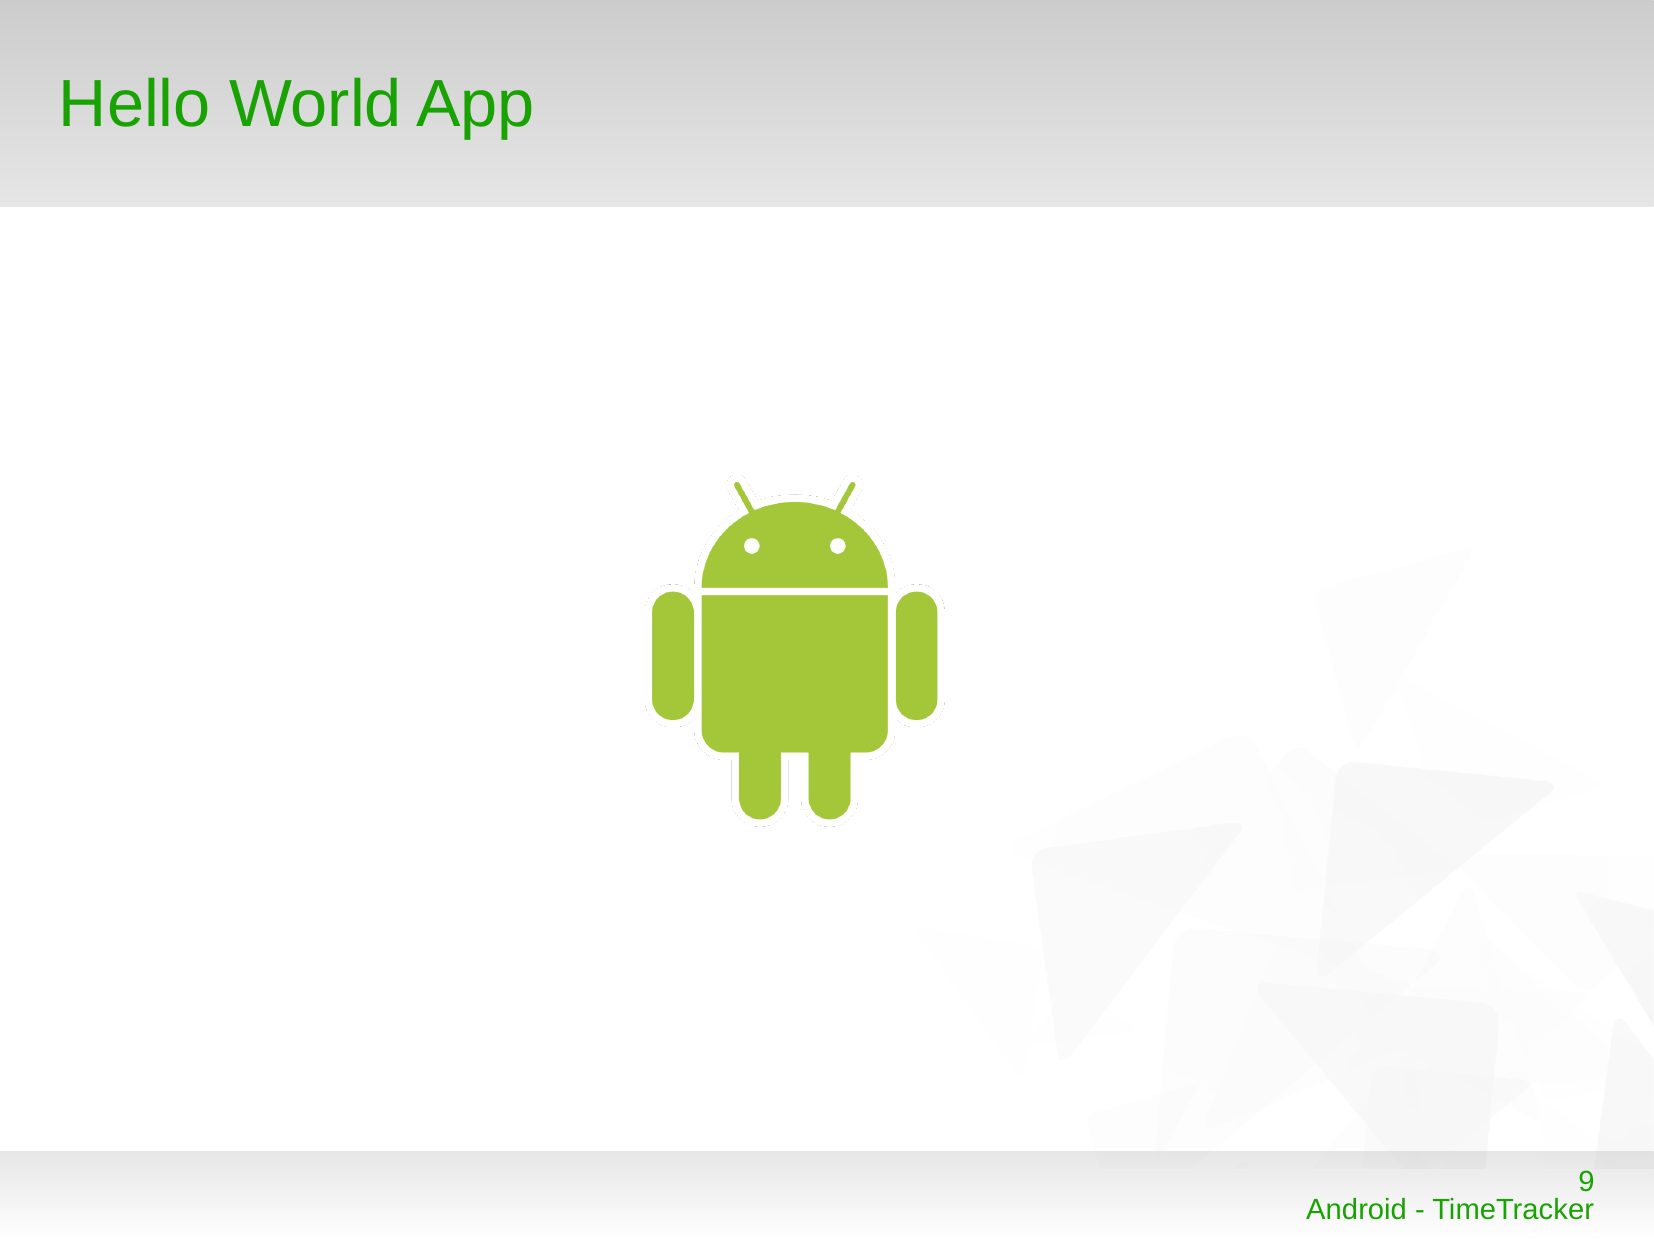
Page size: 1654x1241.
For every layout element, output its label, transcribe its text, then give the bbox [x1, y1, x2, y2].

picture [644, 474, 1654, 1169]
title Hello World App [59, 29, 1595, 178]
